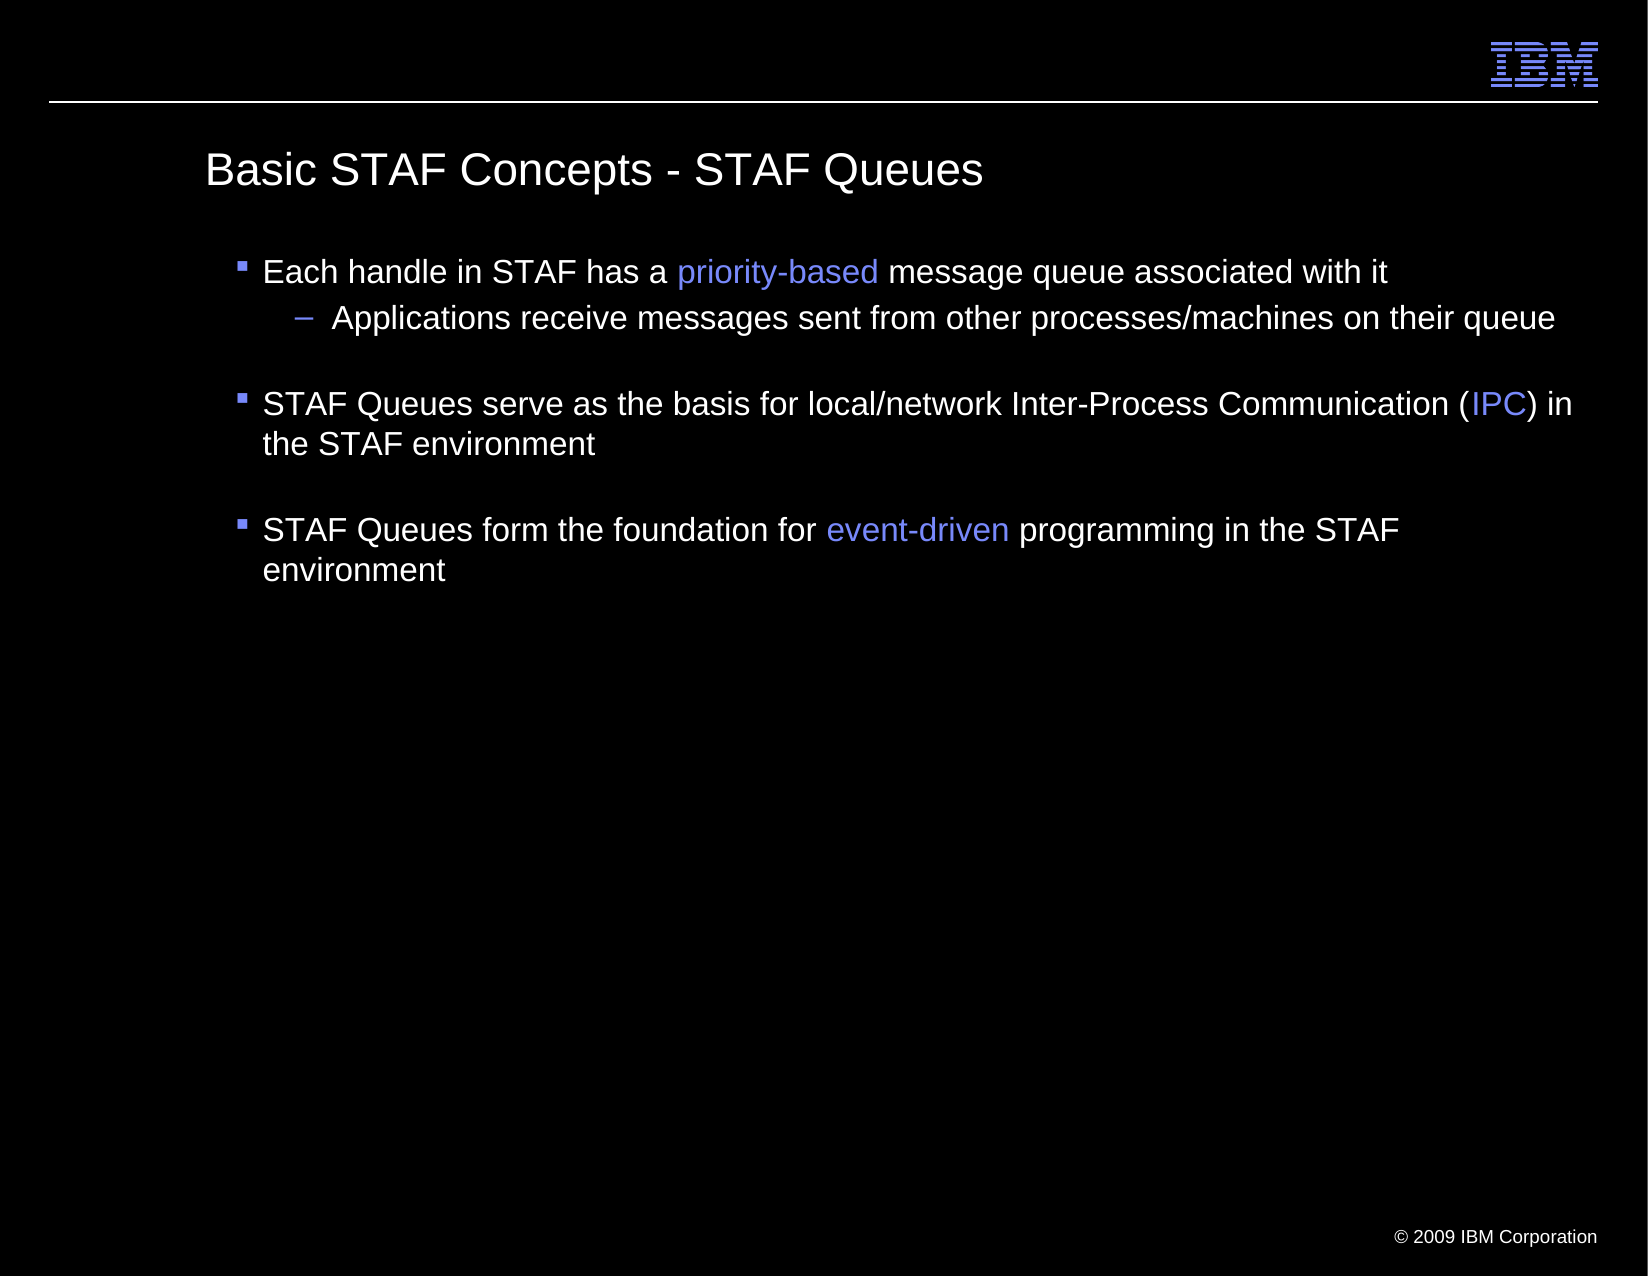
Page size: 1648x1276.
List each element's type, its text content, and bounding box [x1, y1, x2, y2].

title Basic STAF Concepts - STAF Queues [188, 137, 1648, 231]
picture [1491, 42, 1598, 87]
text_box Each handle in STAF has a priority-based message queue associated with it Applications receive messages sent from other processes/machines on their queue STAF Queues serve as the basis for local/network Inter-Process Communication (IPC) in the STAF environment STAF Queues form the foundation for event-driven programming in the STAF environment [235, 250, 1584, 589]
